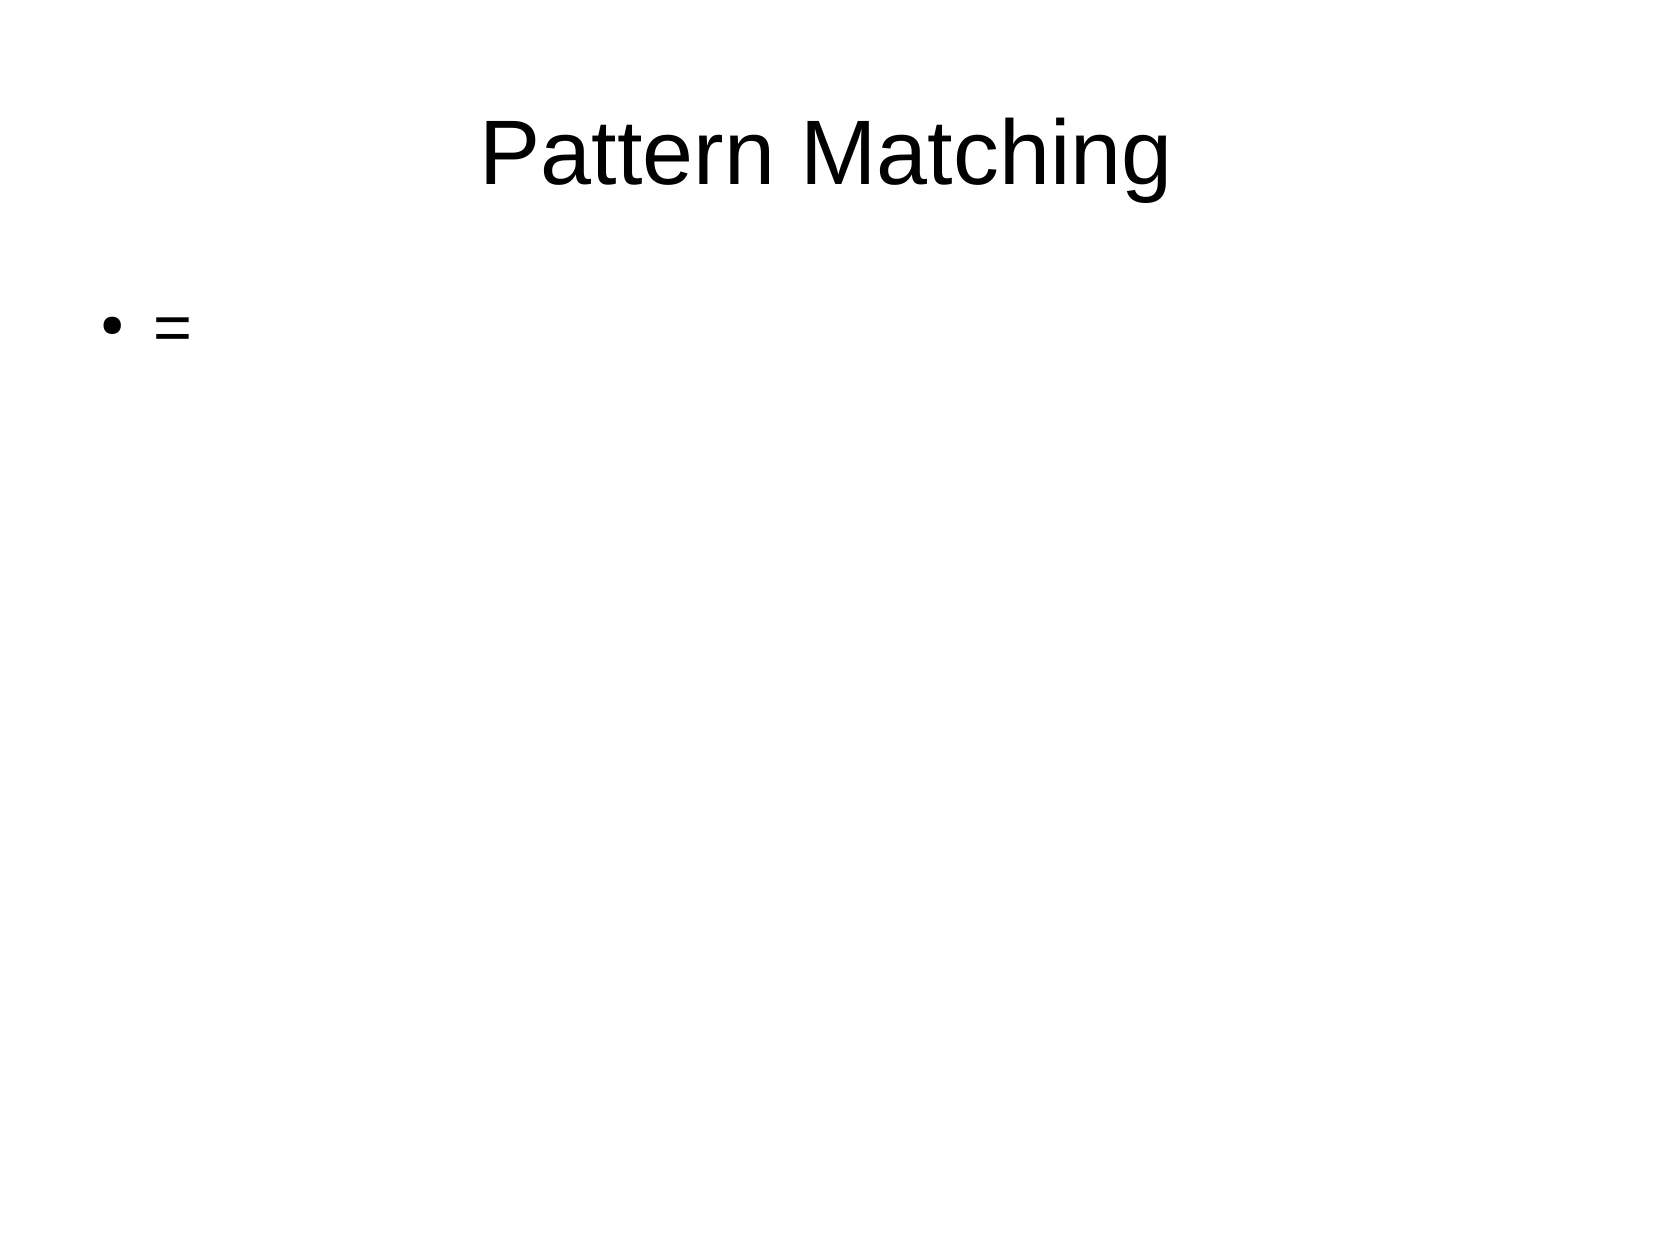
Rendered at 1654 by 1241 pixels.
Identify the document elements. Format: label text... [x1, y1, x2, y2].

title Pattern Matching [82, 49, 1571, 257]
list = [82, 290, 1571, 1010]
